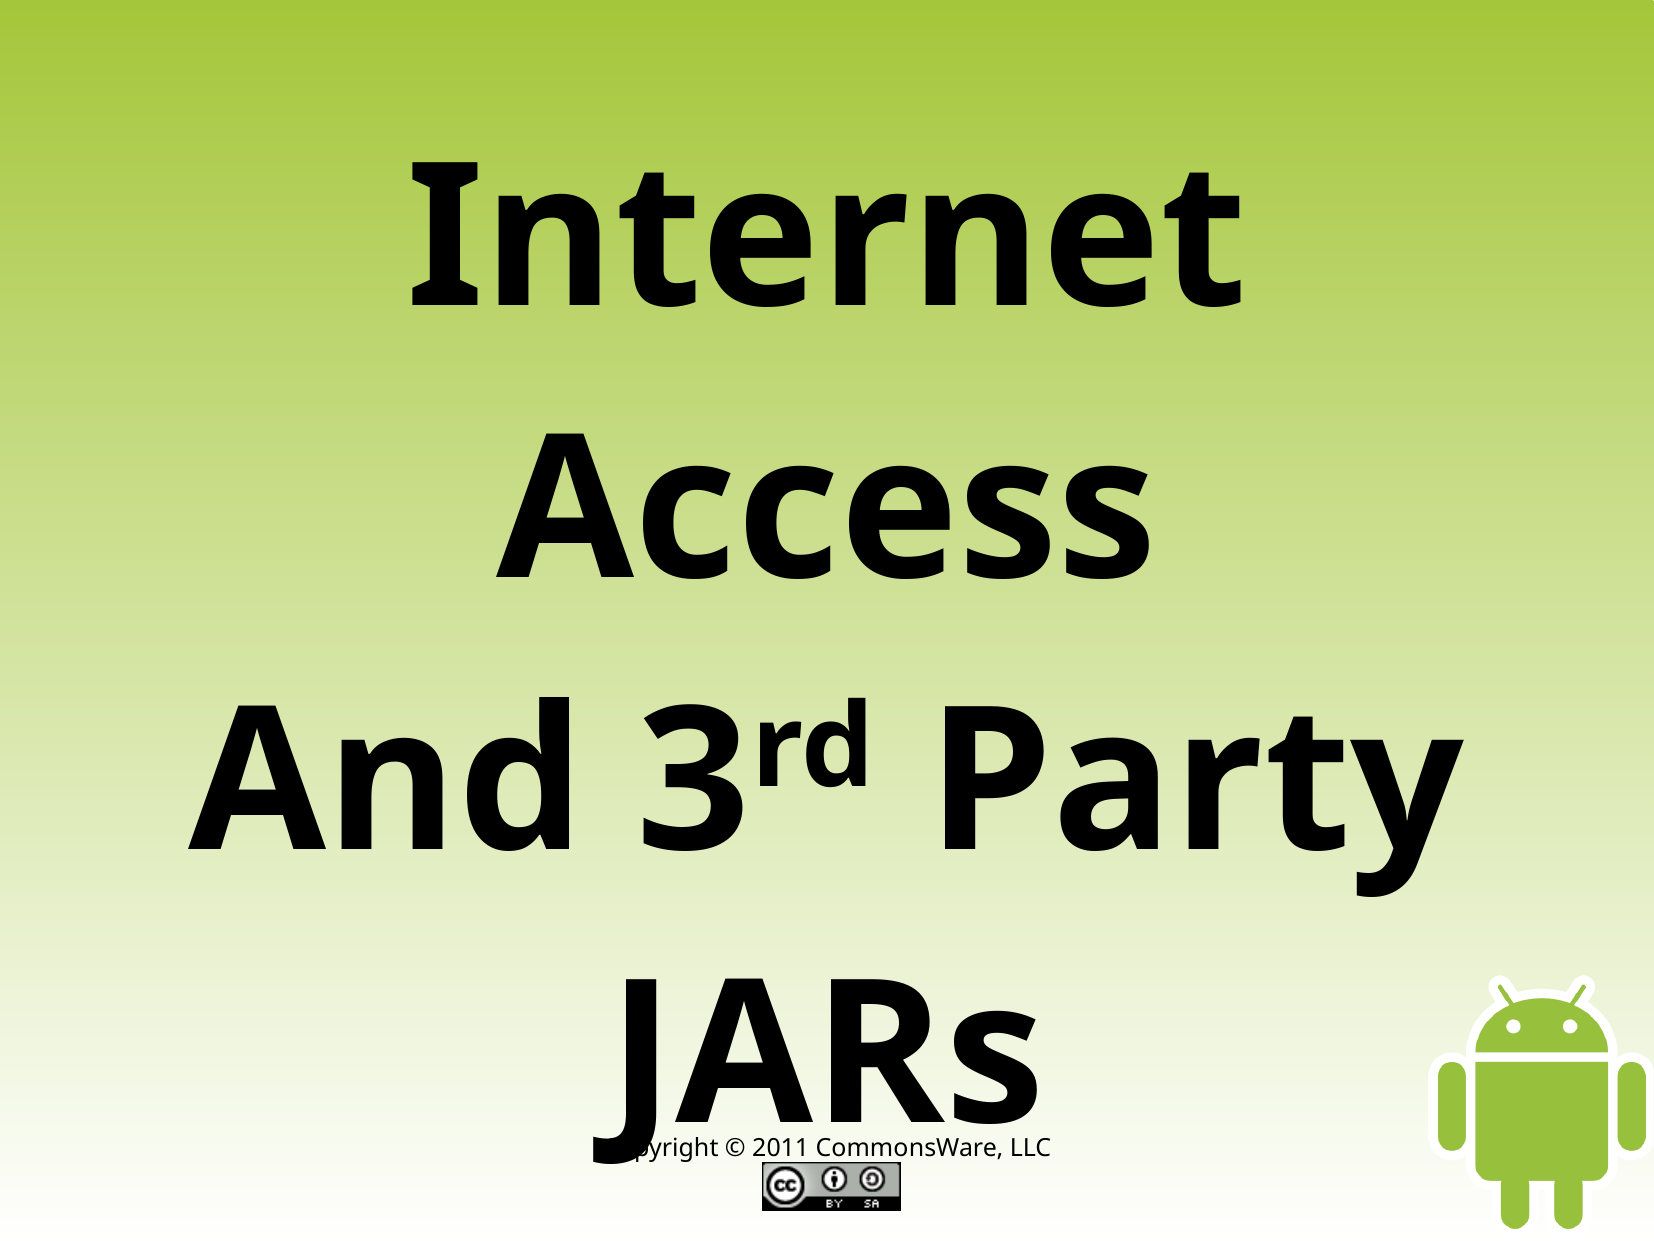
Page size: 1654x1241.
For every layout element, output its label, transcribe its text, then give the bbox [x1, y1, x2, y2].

subtitle Internet Access And 3rd Party JARs [82, 75, 1571, 1198]
picture [1428, 975, 1654, 1238]
picture [762, 1198, 901, 1211]
